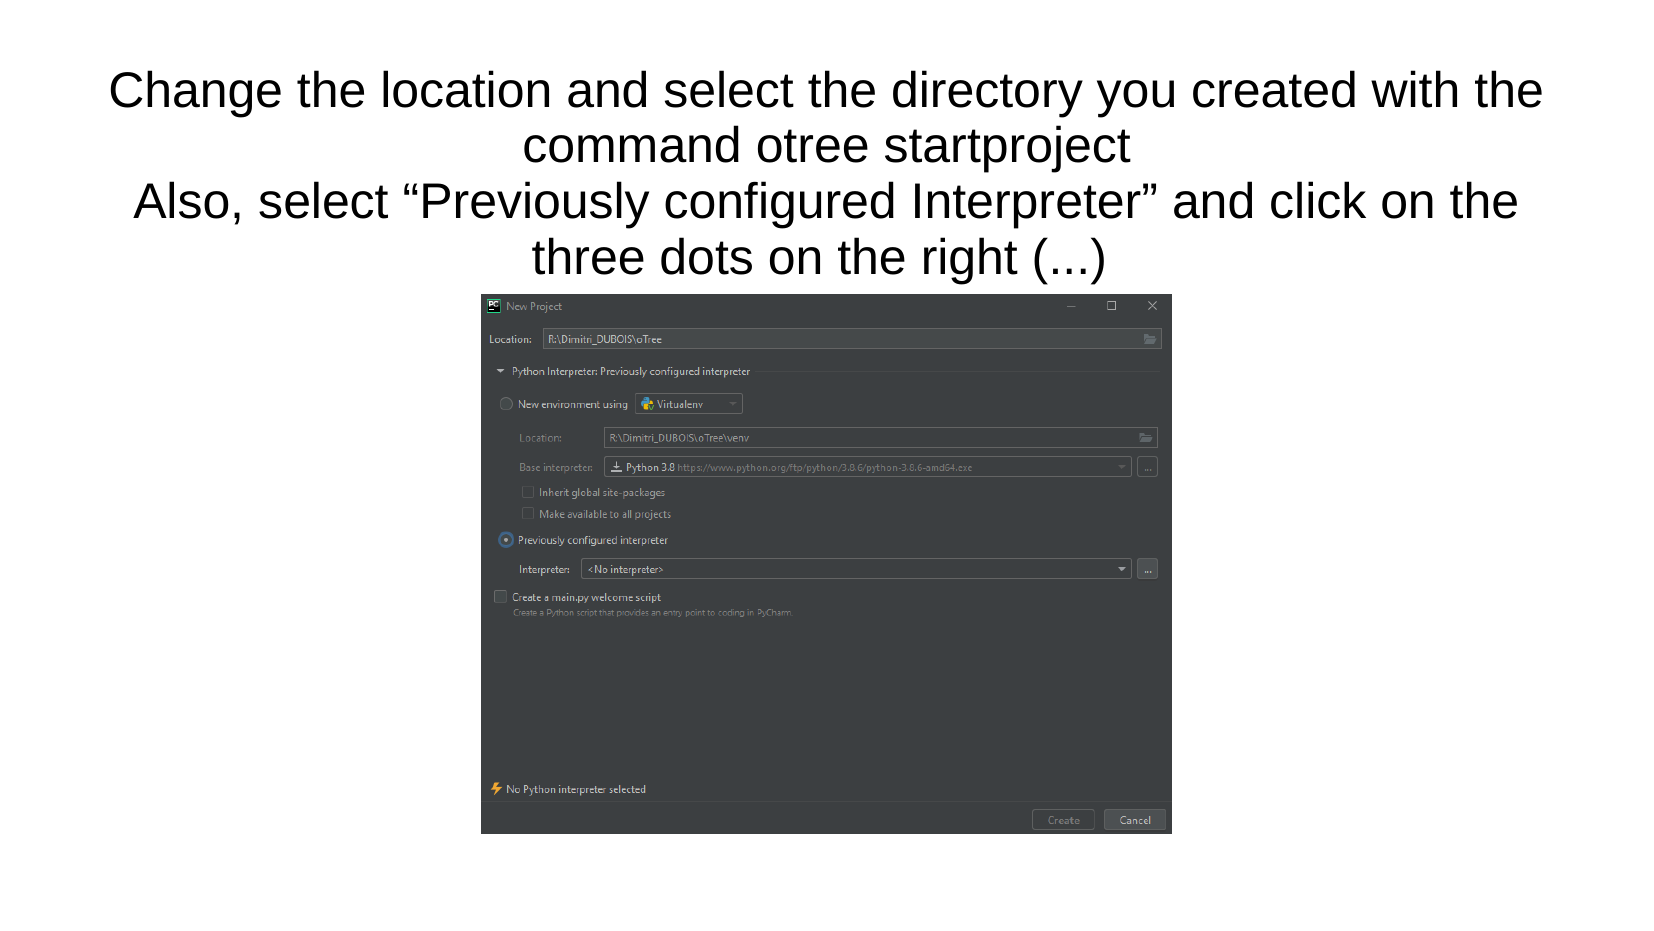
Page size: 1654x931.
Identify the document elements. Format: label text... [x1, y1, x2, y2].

picture [481, 294, 1172, 834]
title Change the location and select the directory you created with the command otree startproject Also, select “Previously configured Interpreter” and click on the three dots on the right (...) [82, 6, 1571, 286]
